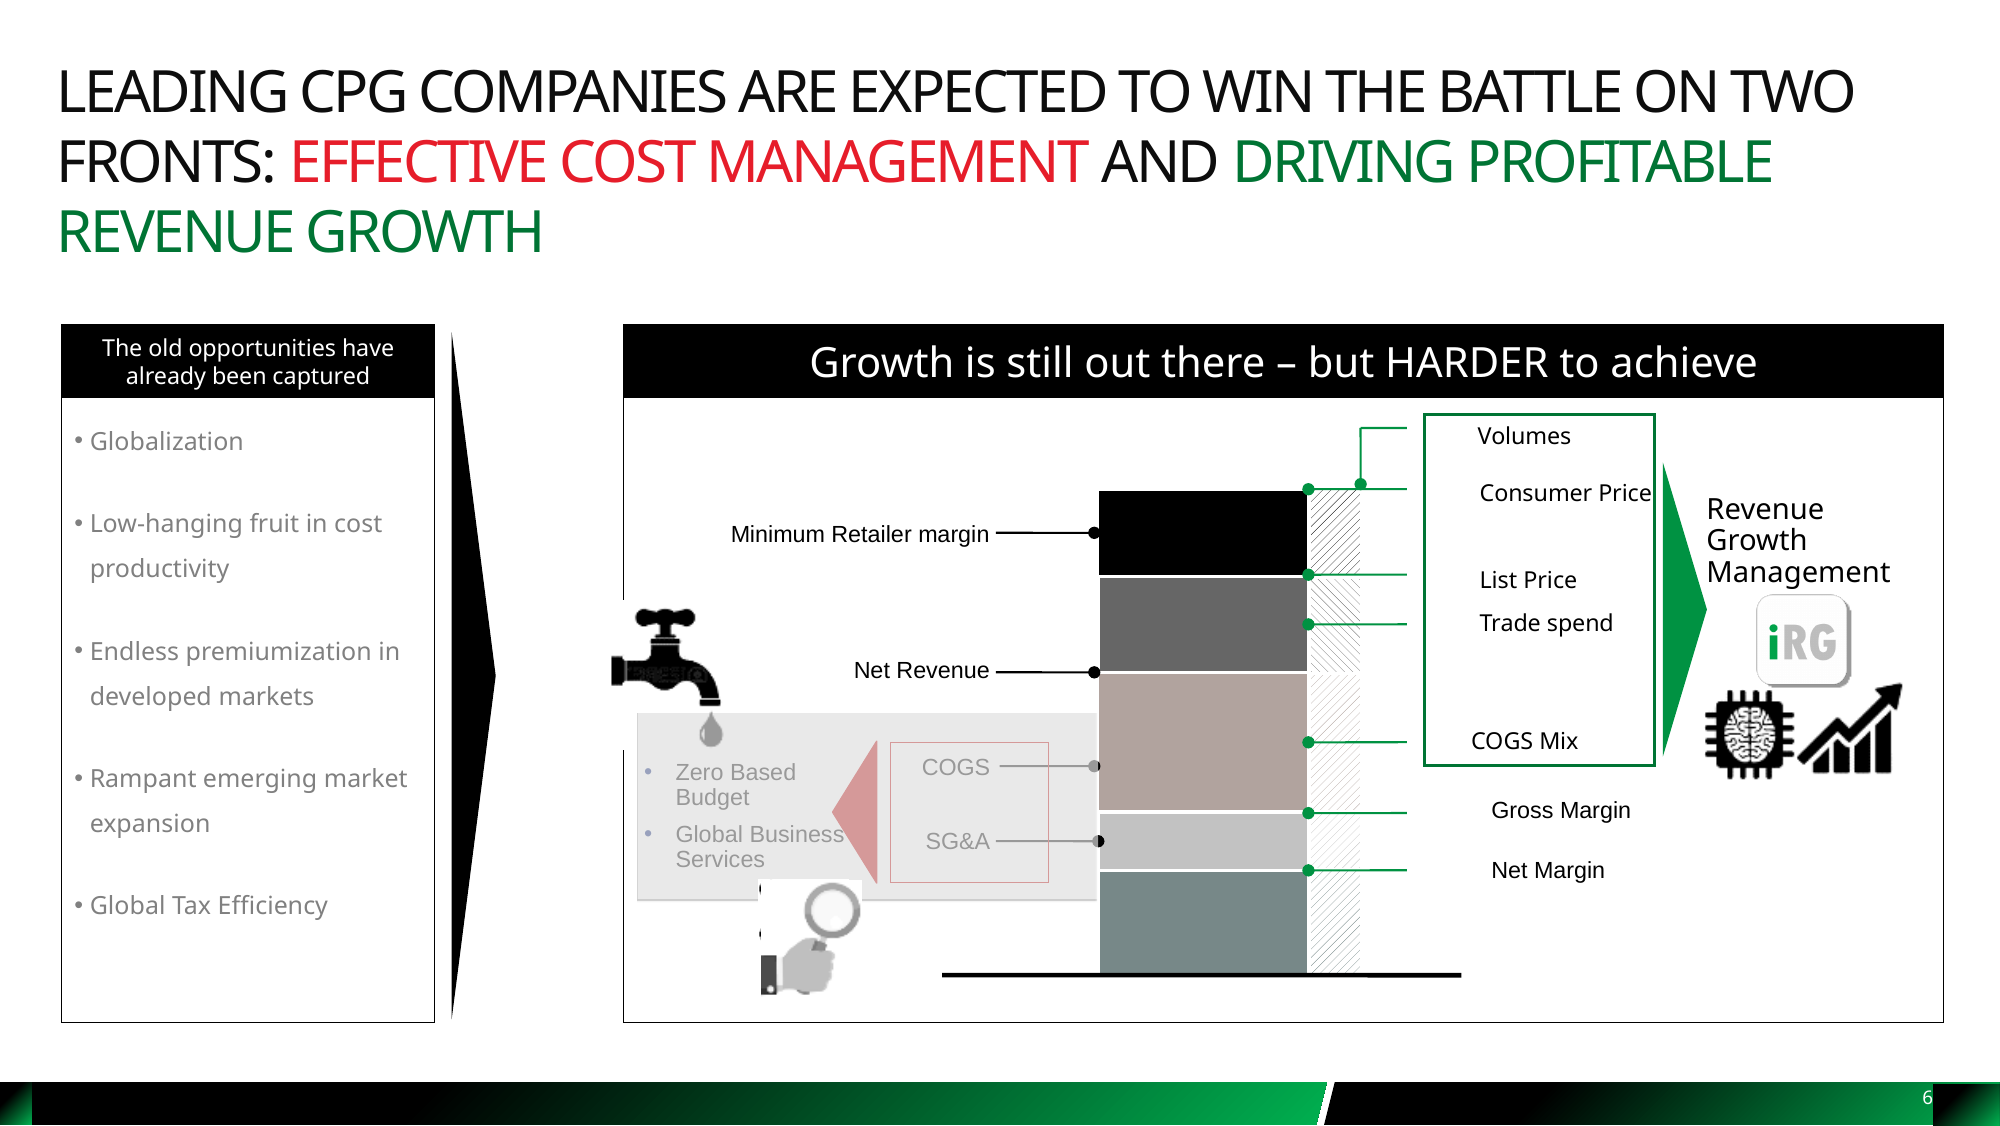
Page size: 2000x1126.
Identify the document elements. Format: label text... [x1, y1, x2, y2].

picture [607, 600, 727, 750]
text_box Revenue Growth Management [1698, 494, 1924, 576]
text_box Net Revenue [795, 658, 990, 684]
text_box Gross Margin [1483, 798, 1670, 828]
picture [758, 879, 862, 1006]
text_box List Price [1471, 568, 1653, 597]
title LEADING CPG COMPANIES ARE EXPECTED TO WIN THE BATTLE ON TWO FRONTS: EFFECTIVE COST MANAGEMENT AND DRIVING PROFITABLE REVENUE GROWTH [56, 54, 1944, 182]
text_box [1662, 462, 1707, 757]
text_box Net Margin [1483, 858, 1692, 883]
text_box The old opportunities have already been captured [61, 324, 435, 398]
text_box [451, 332, 496, 1020]
text_box Growth is still out there – but HARDER to achieve [623, 324, 1944, 398]
text_box Trade spend [1471, 611, 1653, 637]
text_box Consumer Price [1471, 480, 1653, 509]
text_box COGS Mix [1471, 729, 1635, 755]
text_box Volumes [1469, 424, 1669, 453]
text_box Globalization Low-hanging fruit in cost productivity Endless premiumization in developed markets Rampant emerging market expansion Global Tax Efficiency [61, 398, 435, 1023]
text_box Minimum Retailer margin [670, 522, 990, 548]
text_box [637, 488, 1362, 972]
picture [1704, 591, 1904, 782]
